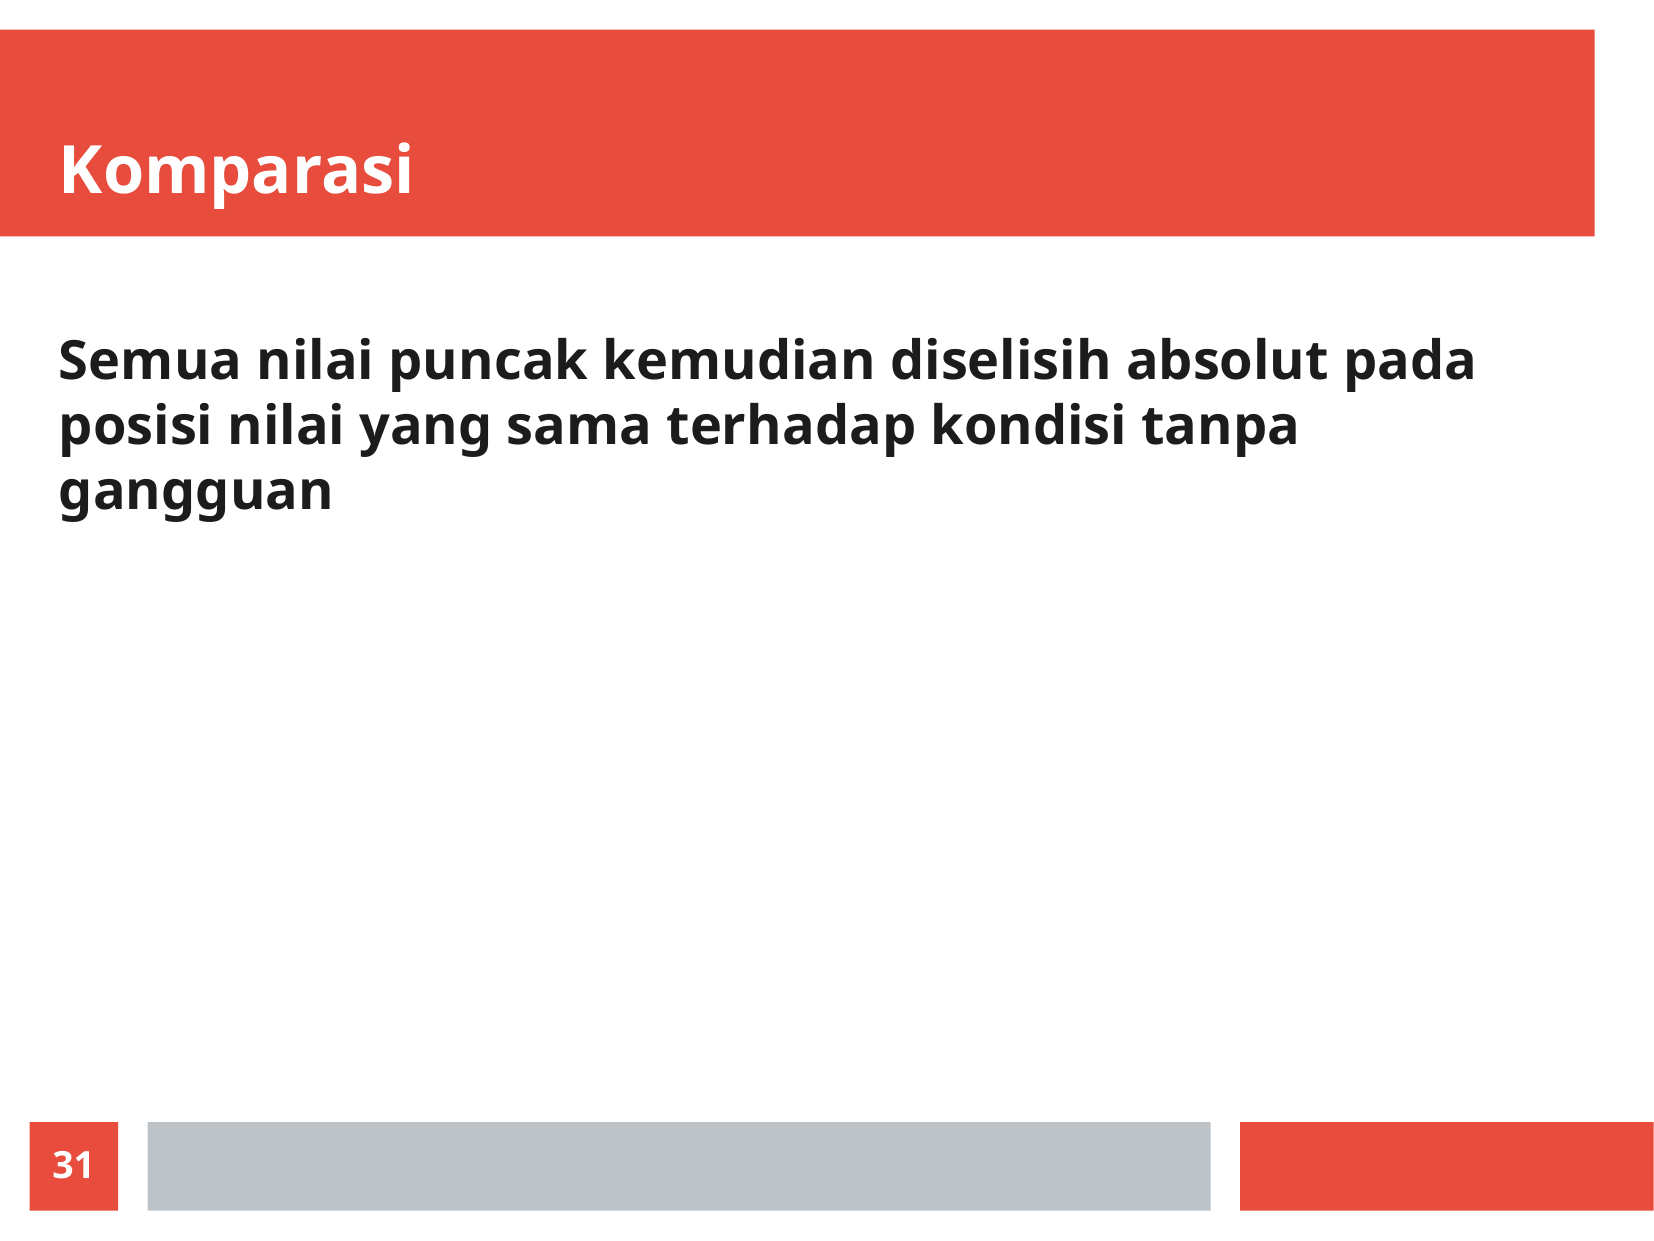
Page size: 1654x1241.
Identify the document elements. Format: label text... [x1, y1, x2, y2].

list Semua nilai puncak kemudian diselisih absolut pada posisi nilai yang sama terhadap kondisi tanpa gangguan [59, 324, 1565, 1093]
text_box [29, 1122, 119, 1211]
title Komparasi [59, 59, 1595, 207]
